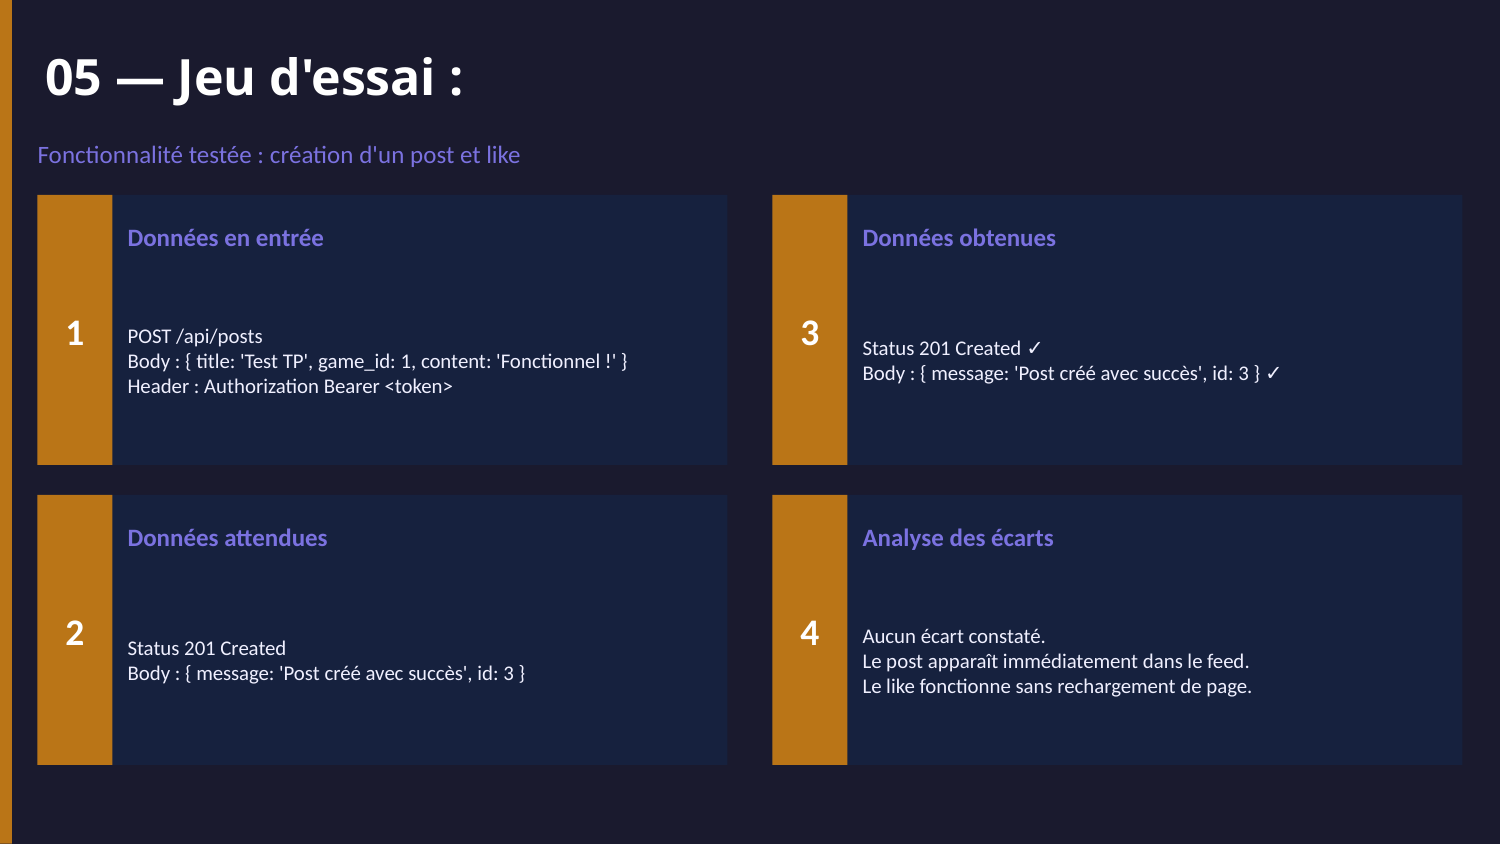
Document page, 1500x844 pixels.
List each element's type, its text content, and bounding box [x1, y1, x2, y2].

text_box 05 — Jeu d'essai : [44, 29, 1455, 120]
text_box Données attendues [127, 510, 713, 563]
text_box Données en entrée [127, 210, 713, 263]
text_box 4 [772, 494, 848, 765]
text_box [848, 194, 1463, 465]
text_box Status 201 Created ✓ Body : { message: 'Post créé avec succès', id: 3 } ✓ [862, 269, 1448, 450]
text_box Fonctionnalité testée : création d'un post et like [37, 127, 1463, 180]
text_box POST /api/posts Body : { title: 'Test TP', game_id: 1, content: 'Fonctionnel !' } Header : Authorization Bearer <token> [127, 269, 713, 450]
text_box Données obtenues [862, 210, 1448, 263]
text_box [0, 0, 12, 844]
text_box 3 [772, 194, 848, 465]
text_box 1 [37, 194, 113, 465]
text_box Analyse des écarts [862, 510, 1448, 563]
text_box 2 [37, 494, 113, 765]
text_box Aucun écart constaté. Le post apparaît immédiatement dans le feed. Le like fonctionne sans rechargement de page. [862, 569, 1448, 750]
text_box [113, 494, 728, 765]
text_box Status 201 Created Body : { message: 'Post créé avec succès', id: 3 } [127, 569, 713, 750]
text_box [113, 194, 728, 465]
text_box [848, 494, 1463, 765]
